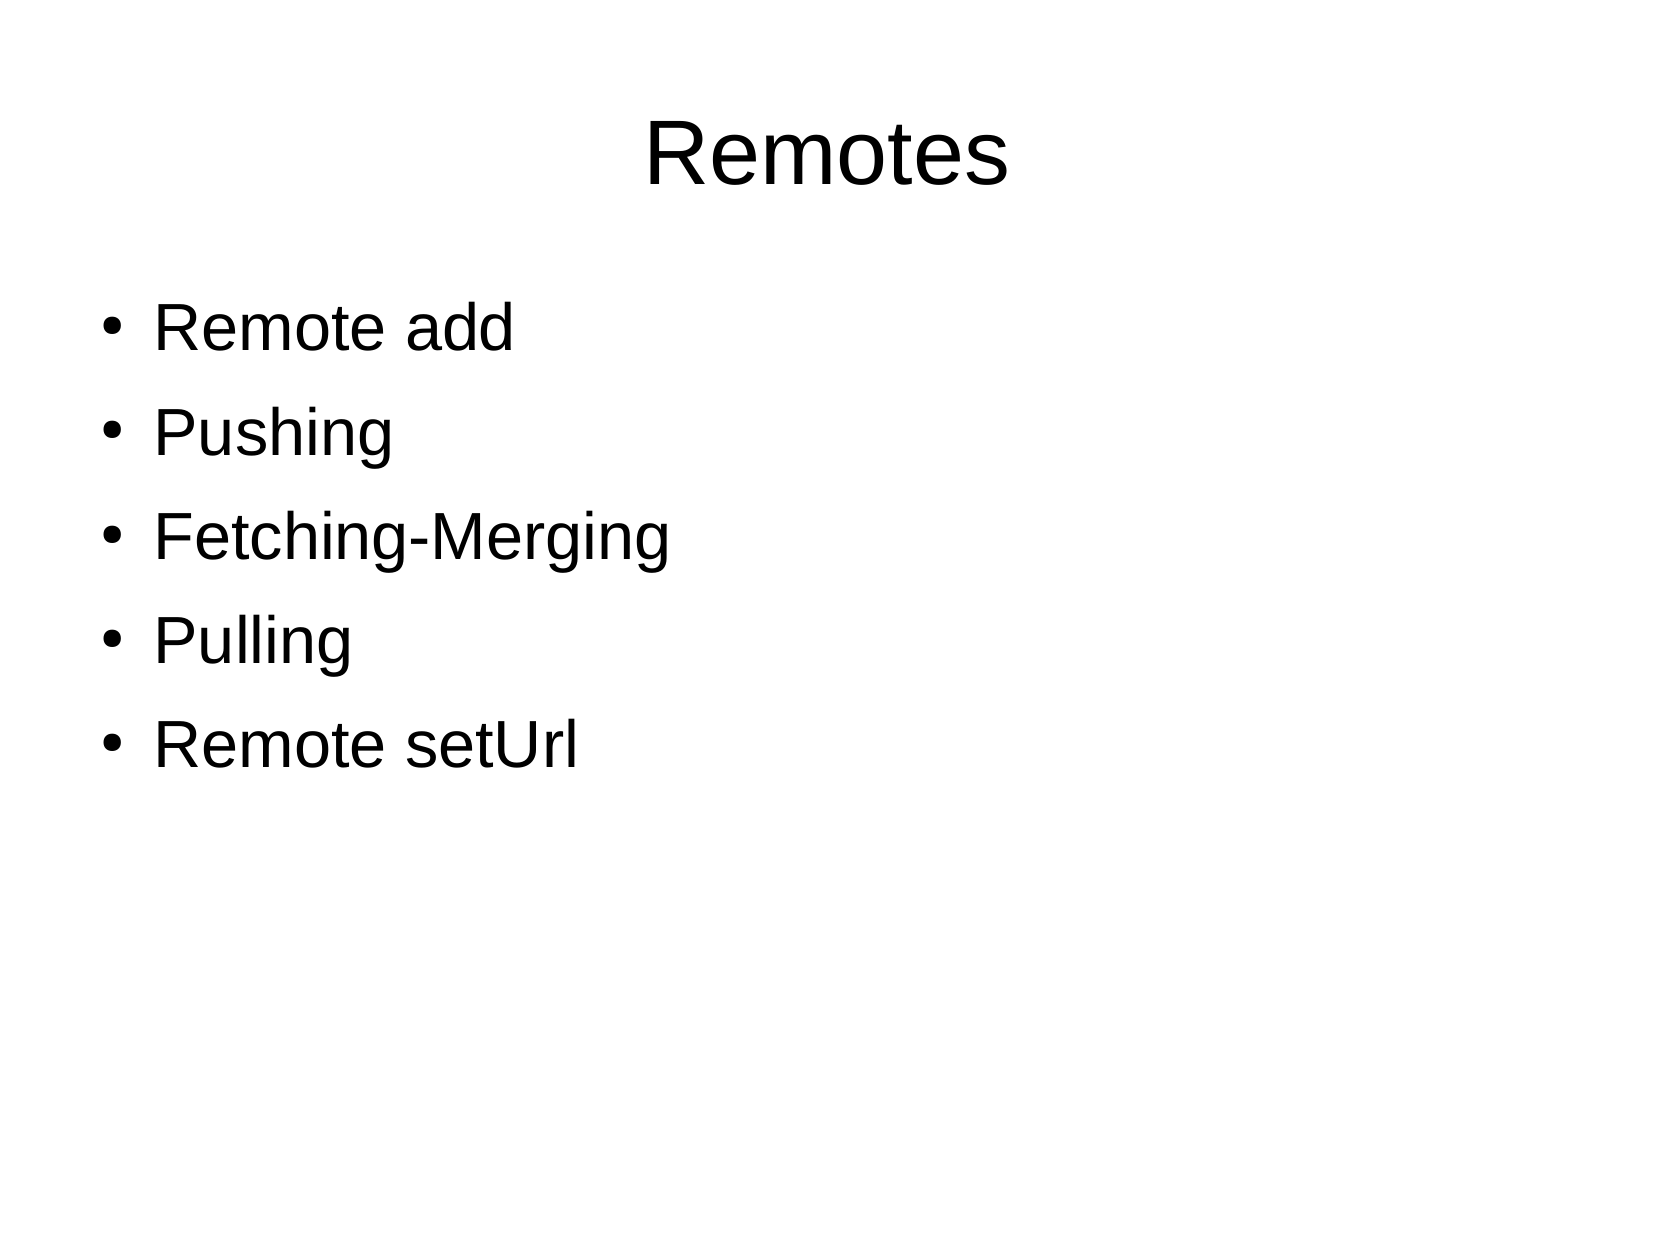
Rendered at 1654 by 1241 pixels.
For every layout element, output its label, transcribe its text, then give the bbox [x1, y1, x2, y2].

title Remotes [82, 49, 1571, 257]
list Remote add Pushing Fetching-Merging Pulling Remote setUrl [82, 290, 1538, 1010]
